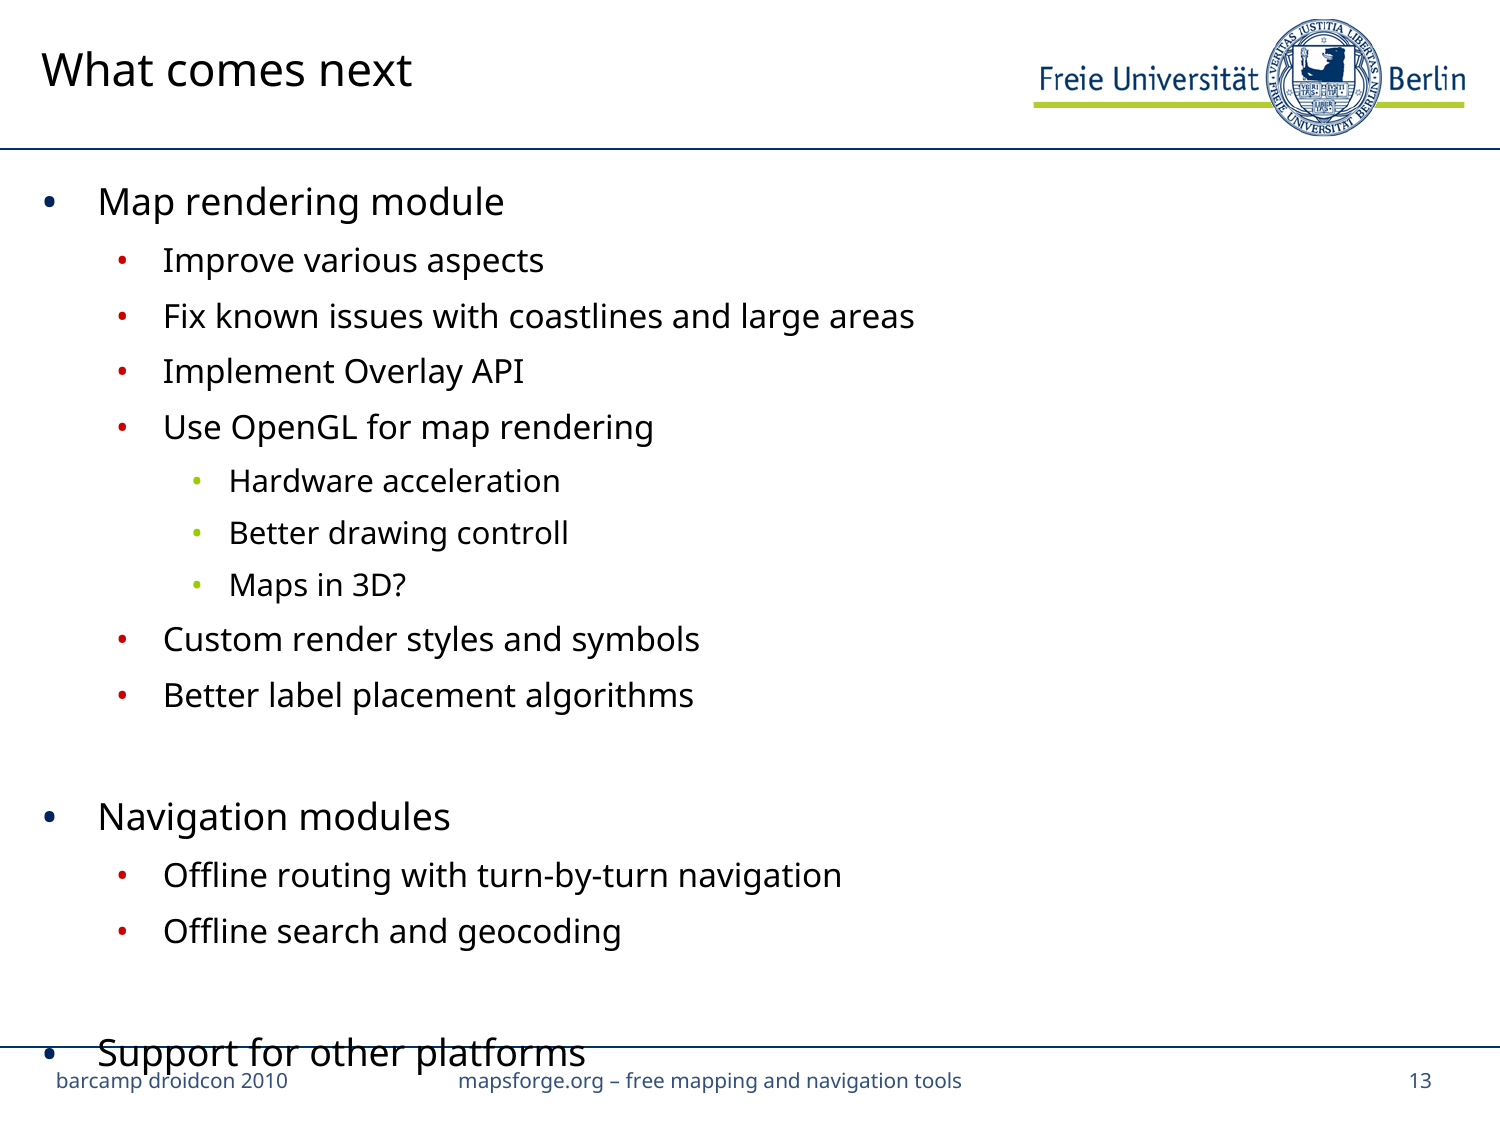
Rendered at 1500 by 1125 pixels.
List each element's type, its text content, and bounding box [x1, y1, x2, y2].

title What comes next [41, 0, 1016, 138]
list Map rendering module Improve various aspects Fix known issues with coastlines and large areas Implement Overlay API Use OpenGL for map rendering Hardware acceleration Better drawing controll Maps in 3D? Custom render styles and symbols Better label placement algorithms Navigation modules Offline routing with turn-by-turn navigation Offline search and geocoding Support for other platforms [41, 175, 1447, 968]
picture [1033, 19, 1470, 137]
